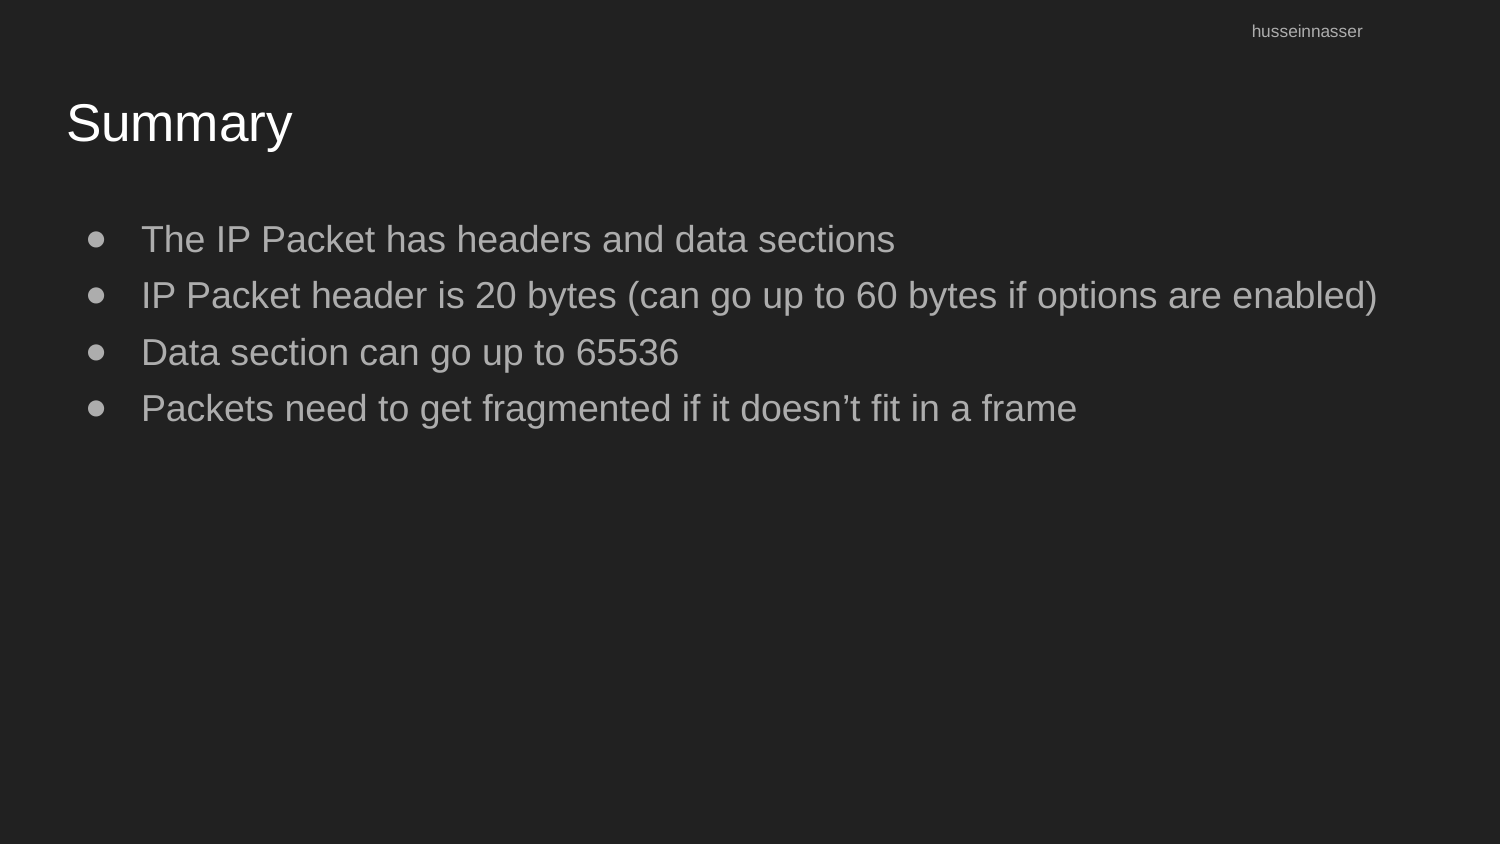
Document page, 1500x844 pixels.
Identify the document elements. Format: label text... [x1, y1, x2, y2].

title Summary [51, 72, 1449, 167]
subtitle husseinnasser [1236, 11, 1492, 53]
list The IP Packet has headers and data sections IP Packet header is 20 bytes (can go up to 60 bytes if options are enabled) Data section can go up to 65536 Packets need to get fragmented if it doesn’t fit in a frame [51, 189, 1449, 750]
